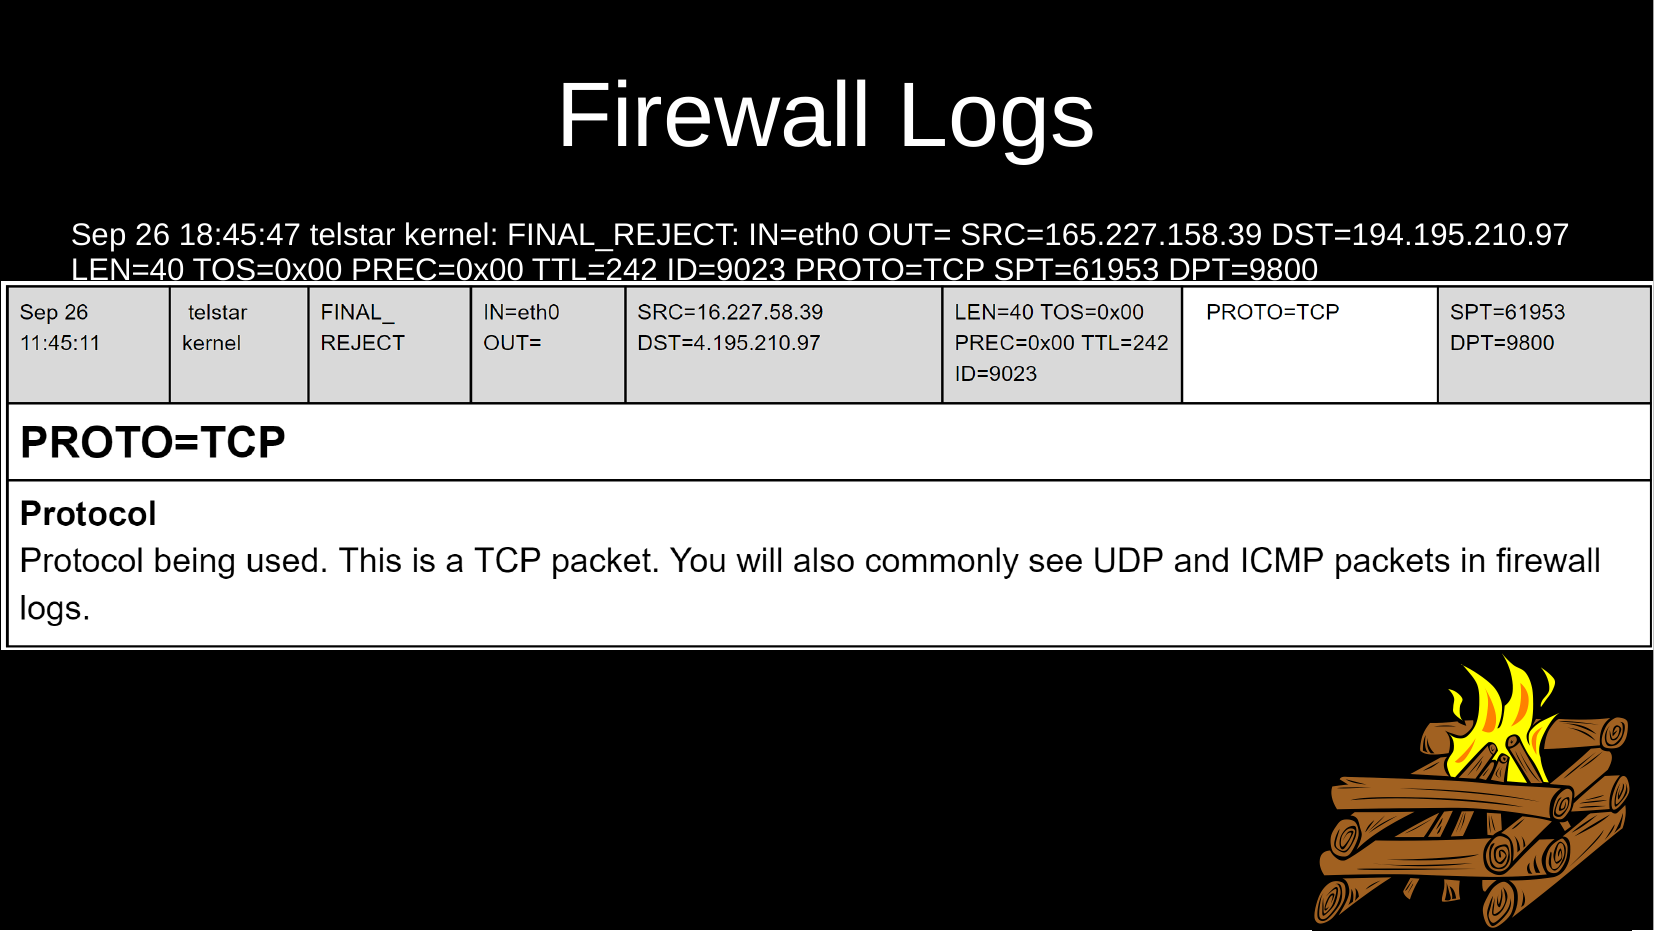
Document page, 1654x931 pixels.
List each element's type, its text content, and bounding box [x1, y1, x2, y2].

picture [1, 281, 1654, 931]
list Sep 26 18:45:47 telstar kernel: FINAL_REJECT: IN=eth0 OUT= SRC=165.227.158.39 DST=194.195.210.97 LEN=40 TOS=0x00 PREC=0x00 TTL=242 ID=9023 PROTO=TCP SPT=61953 DPT=9800 [0, 217, 1651, 758]
title Firewall Logs [82, 37, 1571, 193]
